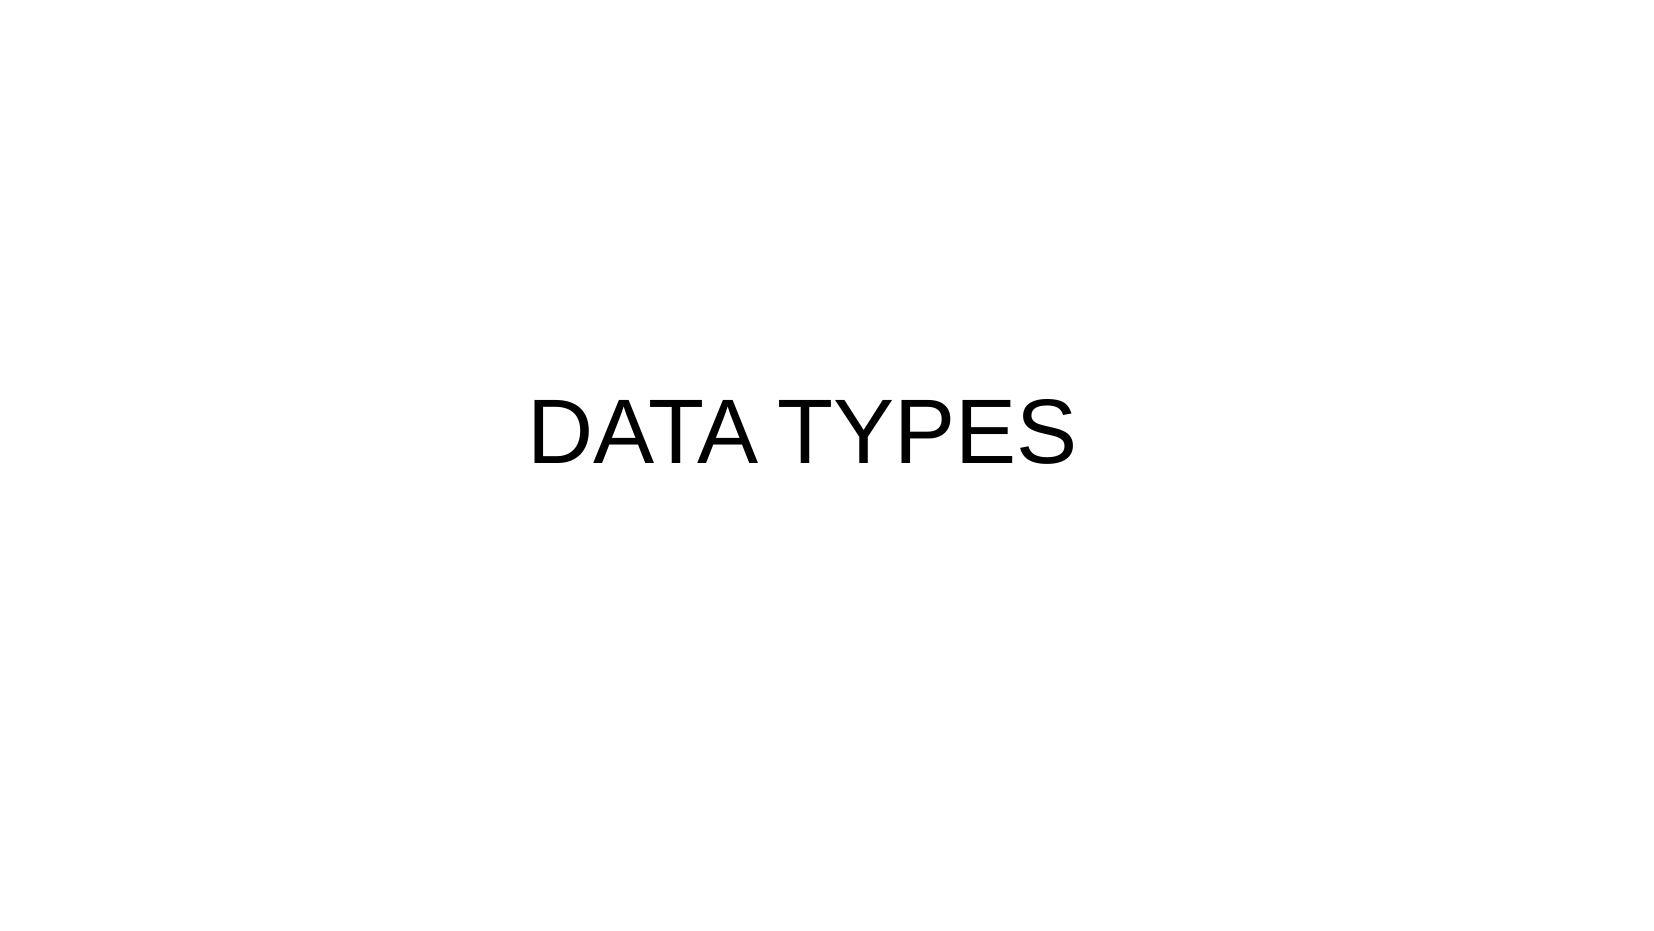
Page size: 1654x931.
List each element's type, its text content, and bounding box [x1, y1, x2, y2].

title DATA TYPES [59, 354, 1548, 510]
